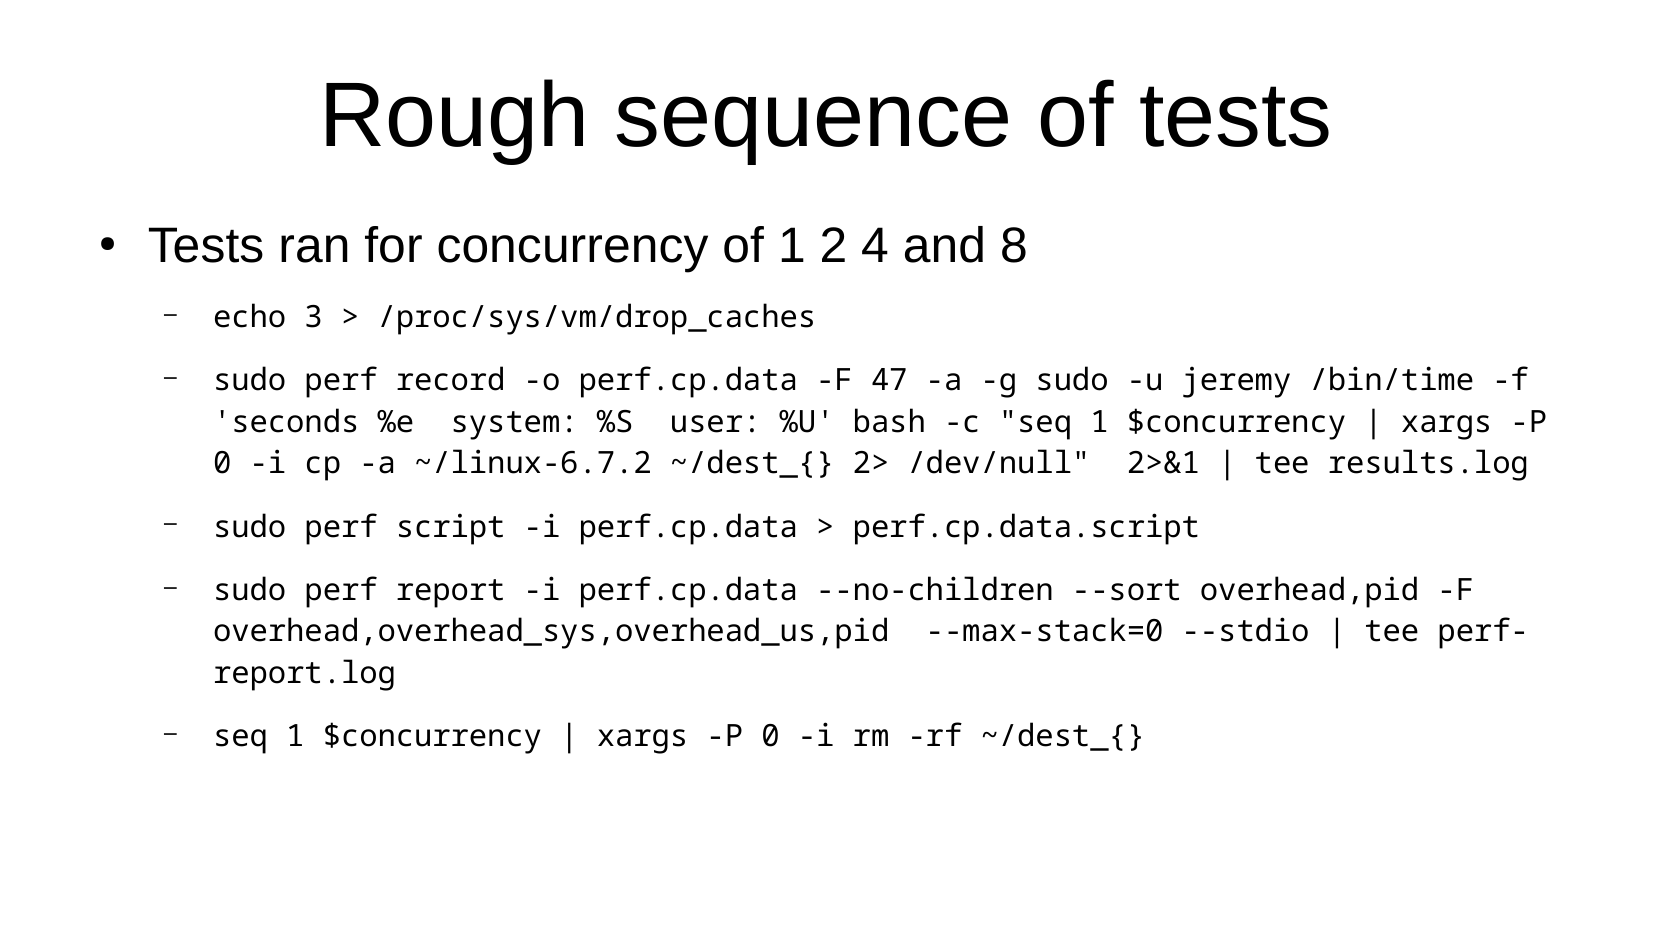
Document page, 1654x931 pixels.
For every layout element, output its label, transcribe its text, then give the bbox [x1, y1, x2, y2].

list Tests ran for concurrency of 1 2 4 and 8 echo 3 > /proc/sys/vm/drop_caches sudo perf record -o perf.cp.data -F 47 -a -g sudo -u jeremy /bin/time -f 'seconds %e system: %S user: %U' bash -c "seq 1 $concurrency | xargs -P 0 -i cp -a ~/linux-6.7.2 ~/dest_{} 2> /dev/null" 2>&1 | tee results.log sudo perf script -i perf.cp.data > perf.cp.data.script sudo perf report -i perf.cp.data --no-children --sort overhead,pid -F overhead,overhead_sys,overhead_us,pid --max-stack=0 --stdio | tee perf-report.log seq 1 $concurrency | xargs -P 0 -i rm -rf ~/dest_{} [82, 217, 1571, 758]
title Rough sequence of tests [82, 37, 1571, 193]
